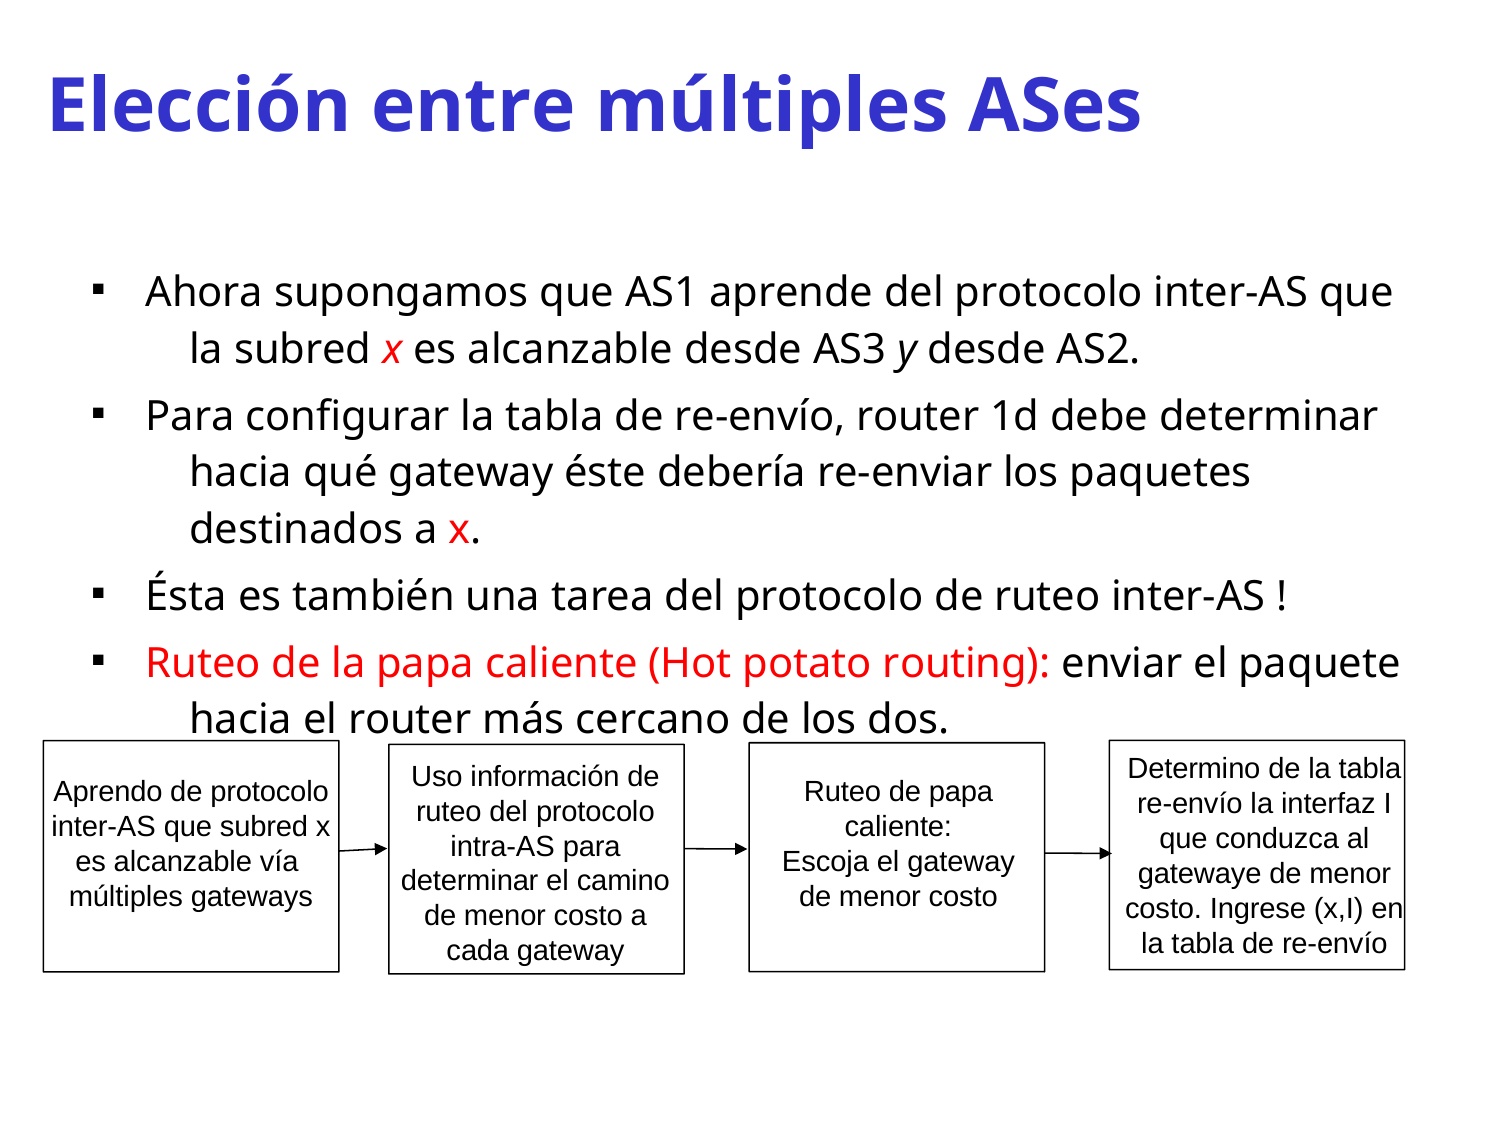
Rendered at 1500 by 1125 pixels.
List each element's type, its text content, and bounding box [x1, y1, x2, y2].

list Ahora supongamos que AS1 aprende del protocolo inter-AS que la subred x es alcanzable desde AS3 y desde AS2. Para configurar la tabla de re-envío, router 1d debe determinar hacia qué gateway éste debería re-enviar los paquetes destinados a x. Ésta es también una tarea del protocolo de ruteo inter-AS ! Ruteo de la papa caliente (Hot potato routing): enviar el paquete hacia el router más cercano de los dos. [87, 262, 1430, 1026]
title Elección entre múltiples ASes [46, 1, 1500, 204]
text_box Aprendo de protocolo inter-AS que subred x es alcanzable vía múltiples gateways [36, 764, 87, 920]
